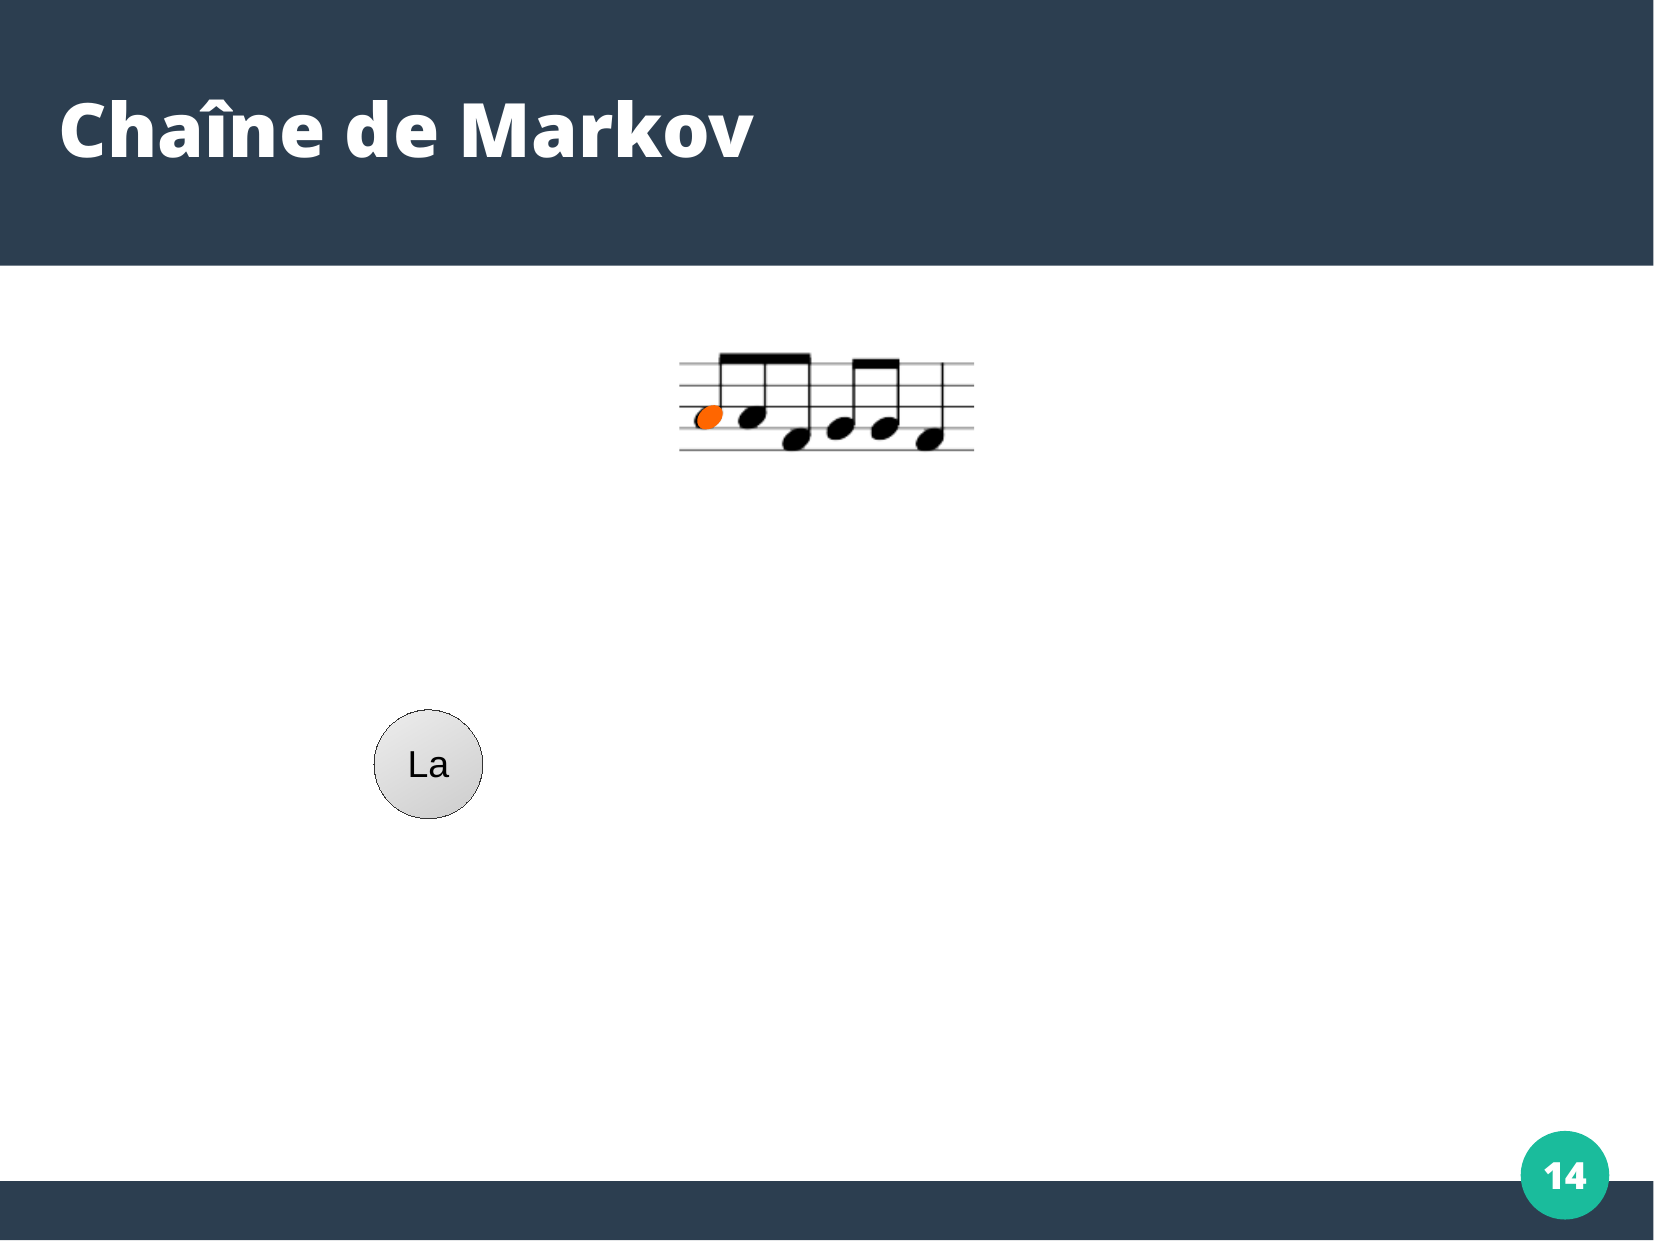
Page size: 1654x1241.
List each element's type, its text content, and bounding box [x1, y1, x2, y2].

title Chaîne de Markov [59, 49, 1595, 207]
text_box [697, 405, 723, 430]
picture [679, 295, 975, 519]
text_box La [373, 709, 483, 819]
